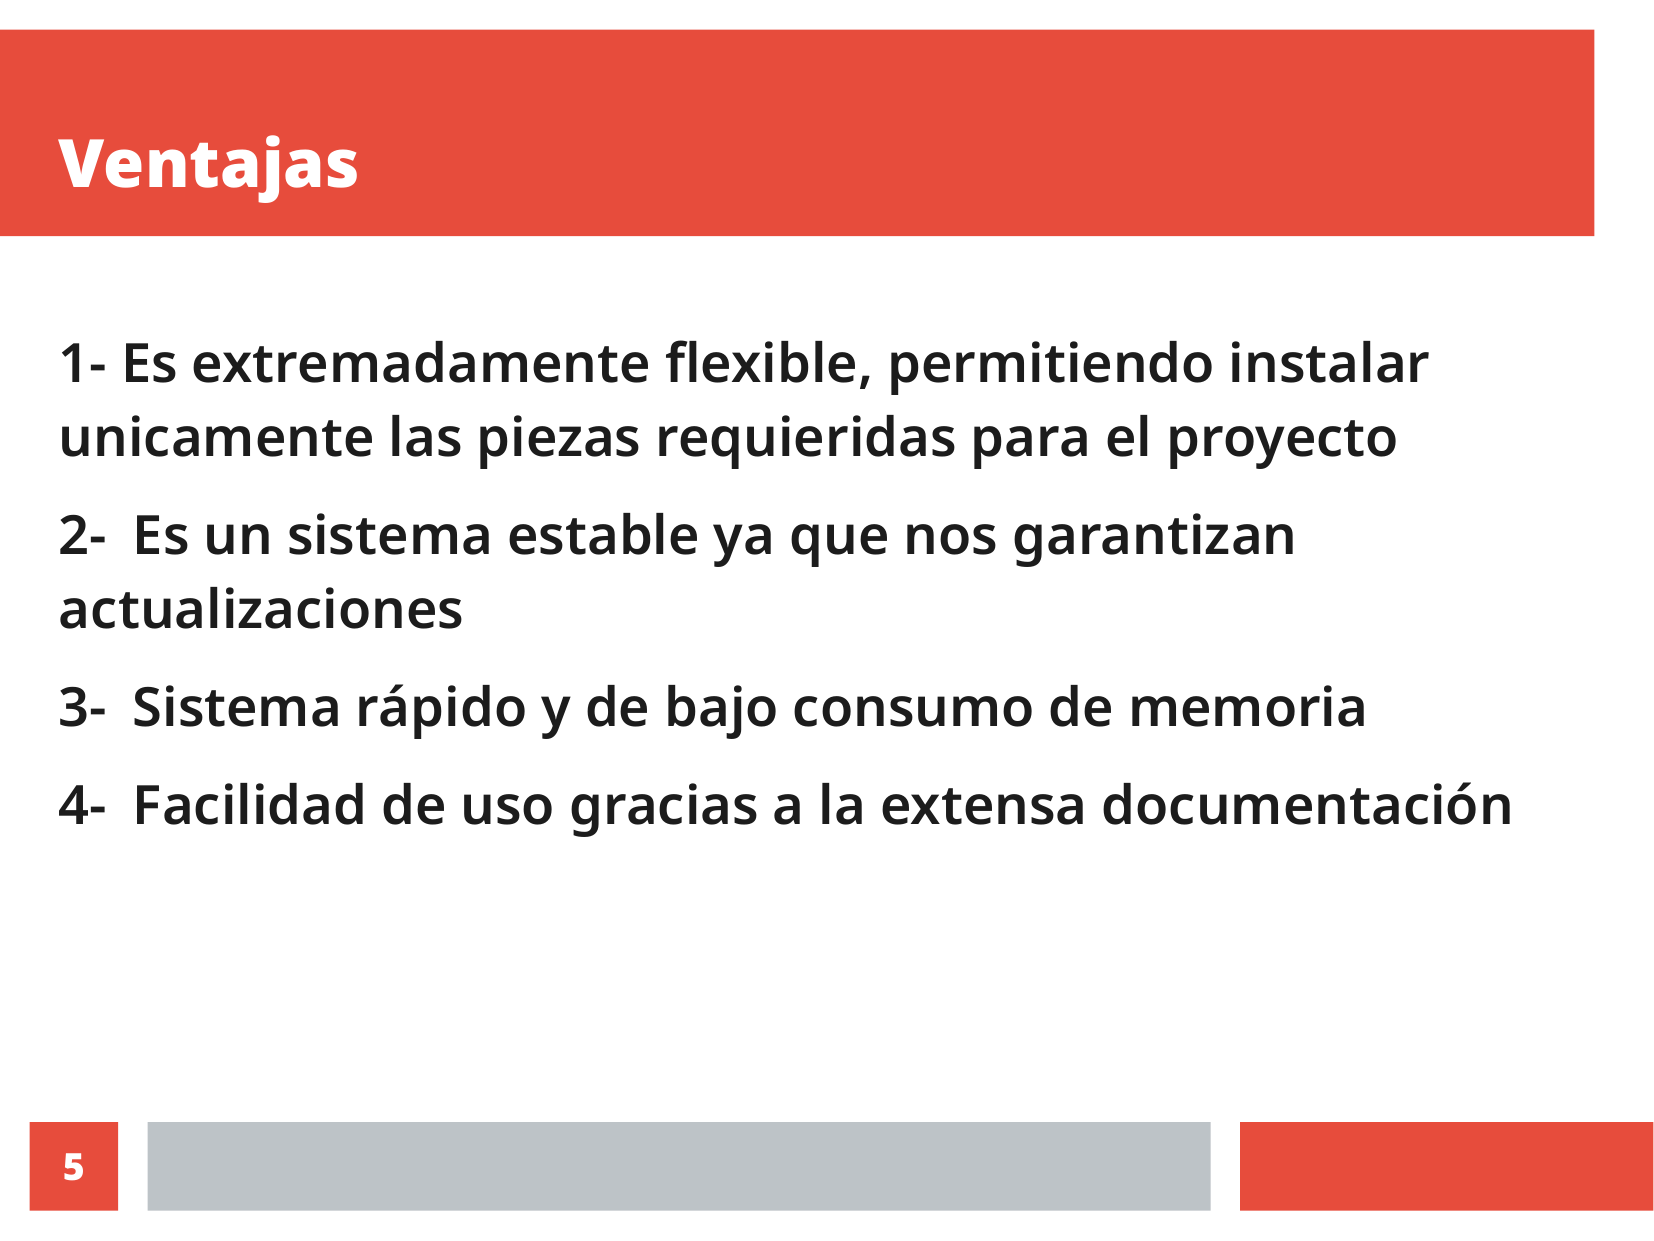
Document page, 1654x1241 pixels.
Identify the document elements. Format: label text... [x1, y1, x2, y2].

list 1- Es extremadamente flexible, permitiendo instalar unicamente las piezas requieridas para el proyecto 2- Es un sistema estable ya que nos garantizan actualizaciones 3- Sistema rápido y de bajo consumo de memoria 4- Facilidad de uso gracias a la extensa documentación [59, 324, 1565, 1093]
title Ventajas [59, 59, 1595, 207]
